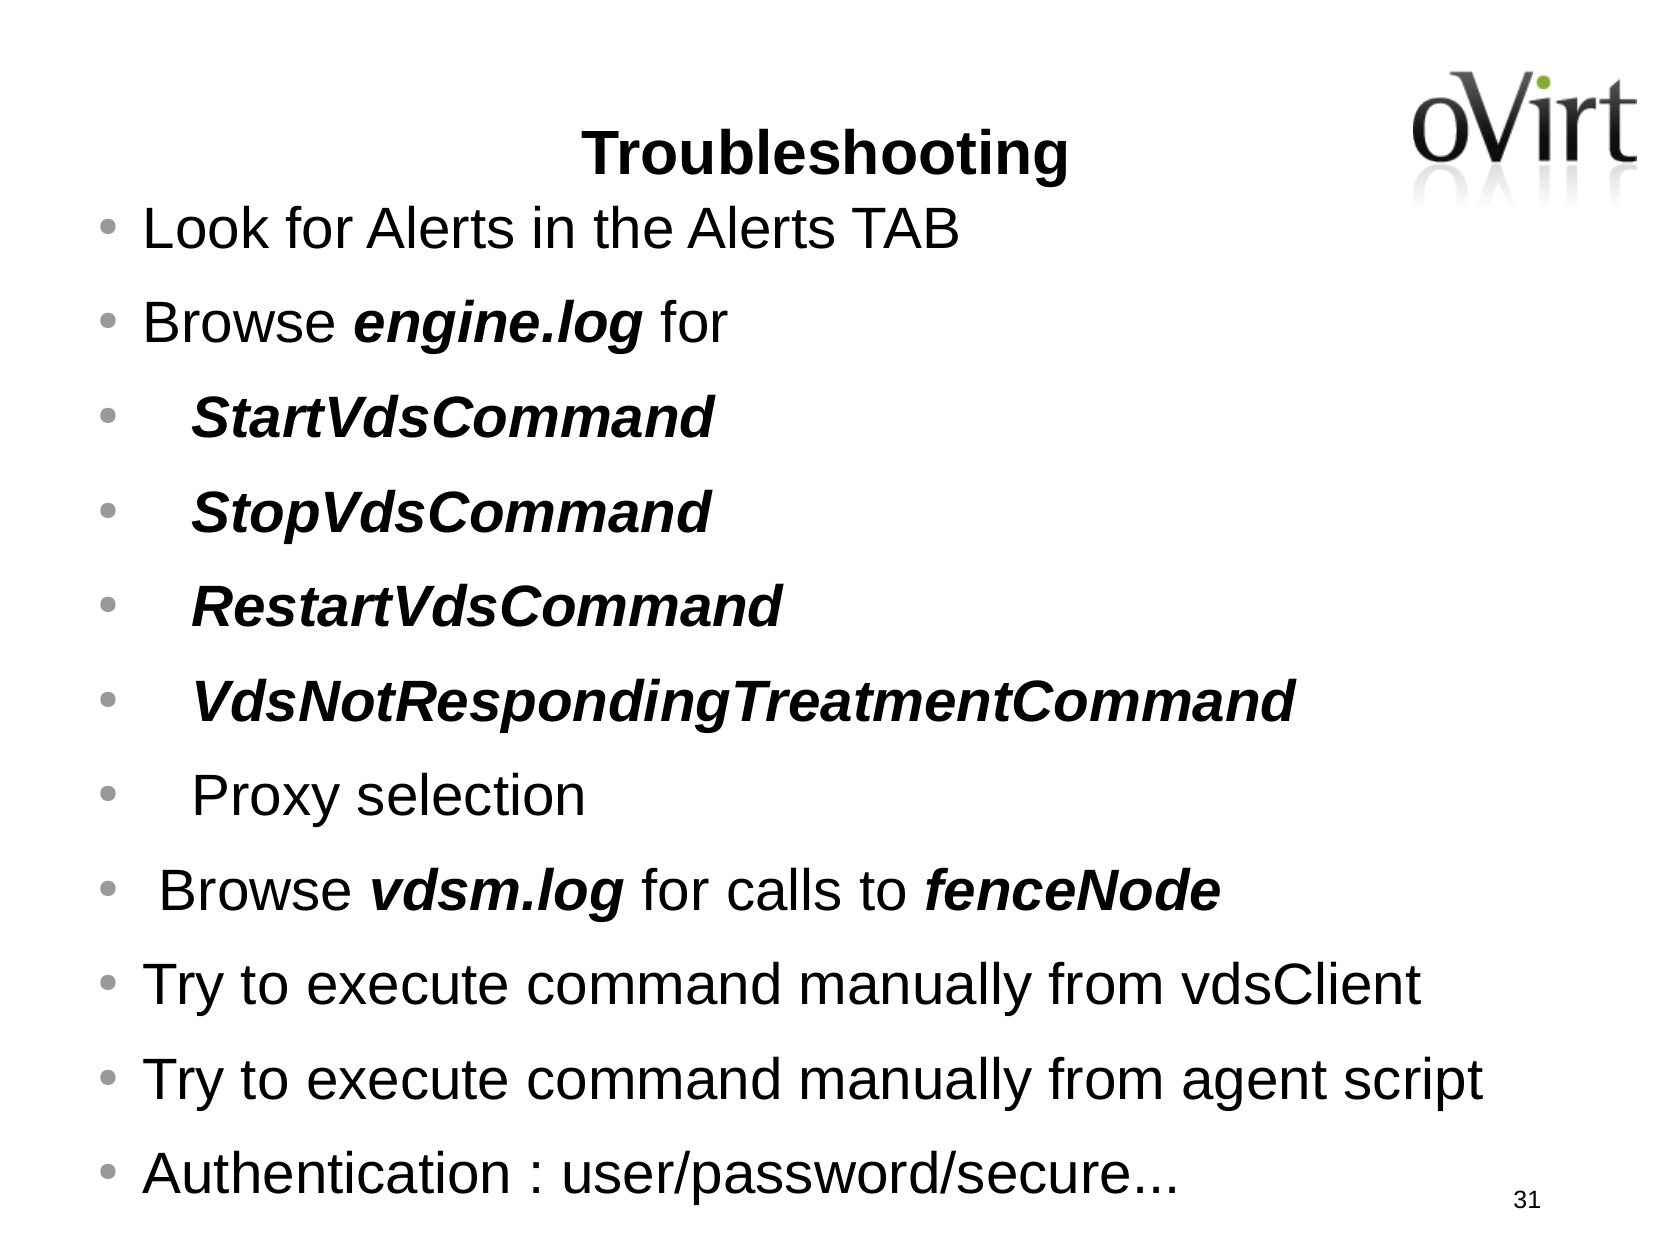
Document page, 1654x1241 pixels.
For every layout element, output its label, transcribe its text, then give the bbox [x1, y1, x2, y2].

list Look for Alerts in the Alerts TAB Browse engine.log for StartVdsCommand StopVdsCommand RestartVdsCommand VdsNotRespondingTreatmentCommand Proxy selection Browse vdsm.log for calls to fenceNode Try to execute command manually from vdsClient Try to execute command manually from agent script Authentication : user/password/secure... [82, 195, 1571, 1207]
picture [1571, 63, 1637, 212]
title Troubleshooting [82, 49, 1571, 195]
